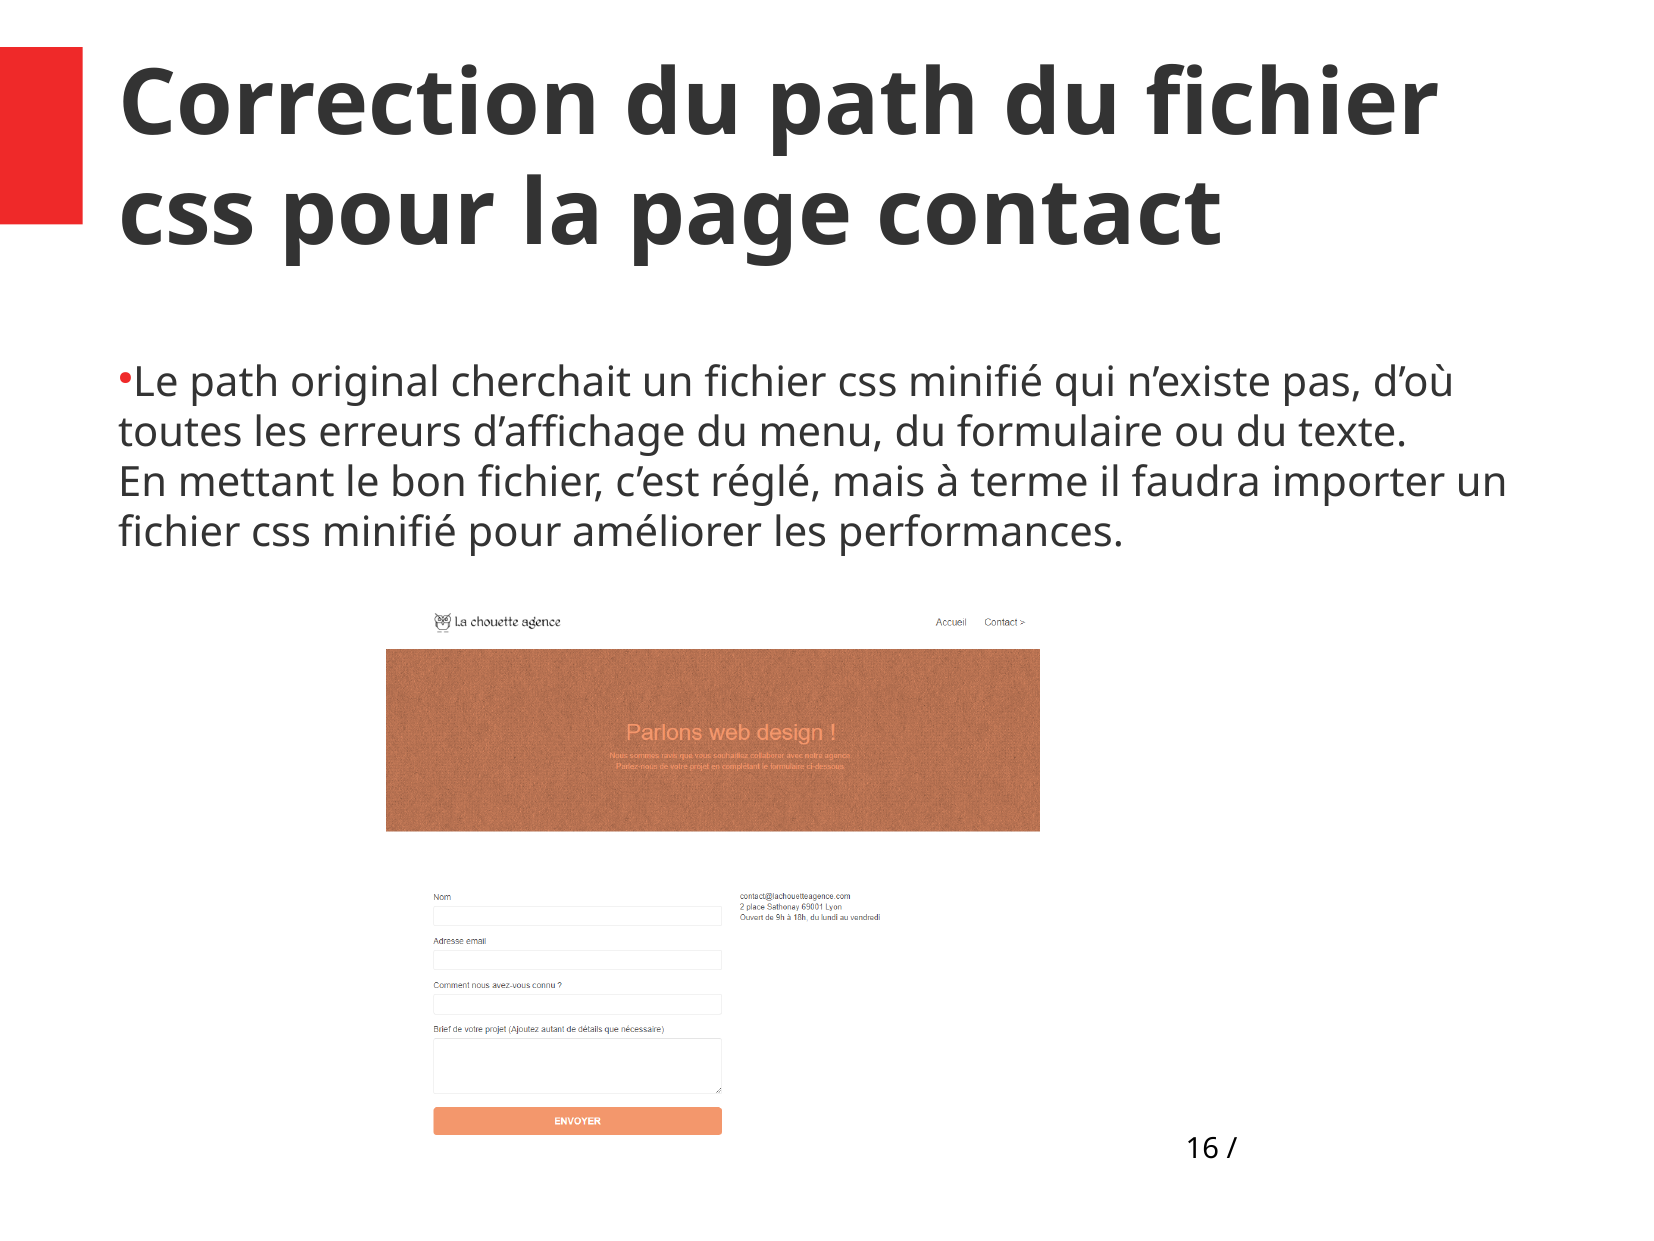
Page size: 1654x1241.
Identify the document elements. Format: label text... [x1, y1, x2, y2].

text_box / [1185, 1129, 1571, 1216]
picture [386, 599, 1040, 1170]
list Le path original cherchait un fichier css minifié qui n’existe pas, d’où toutes les erreurs d’affichage du menu, du formulaire ou du texte. En mettant le bon fichier, c’est réglé, mais à terme il faudra importer un fichier css minifié pour améliorer les performances. [118, 354, 1536, 1074]
title Correction du path du fichier css pour la page contact [118, 27, 1571, 278]
